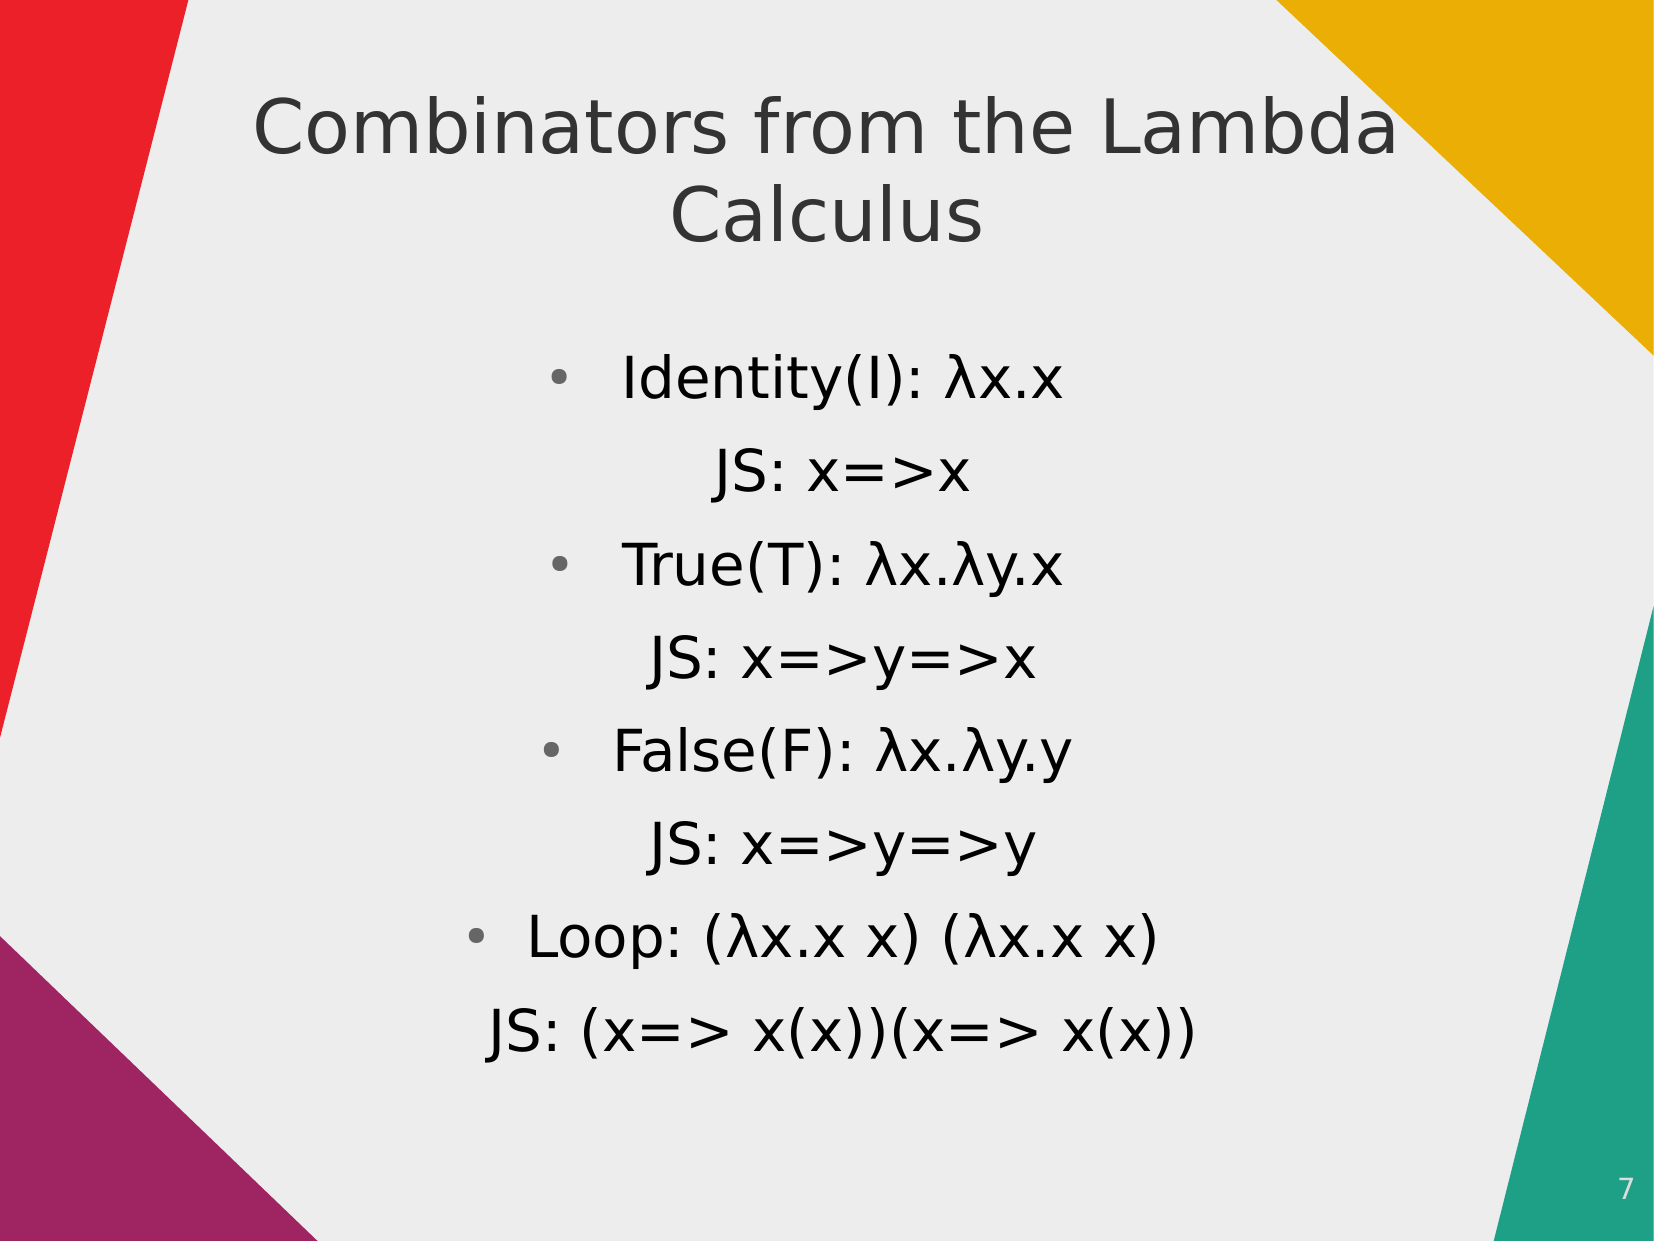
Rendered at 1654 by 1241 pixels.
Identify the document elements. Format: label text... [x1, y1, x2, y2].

title Combinators from the Lambda Calculus [114, 73, 1539, 271]
list Identity(I): λx.x JS: x=>x True(T): λx.λy.x JS: x=>y=>x False(F): λx.λy.y JS: x=>y=>y Loop: (λx.x x) (λx.x x) JS: (x=> x(x))(x=> x(x)) [420, 345, 1206, 1076]
